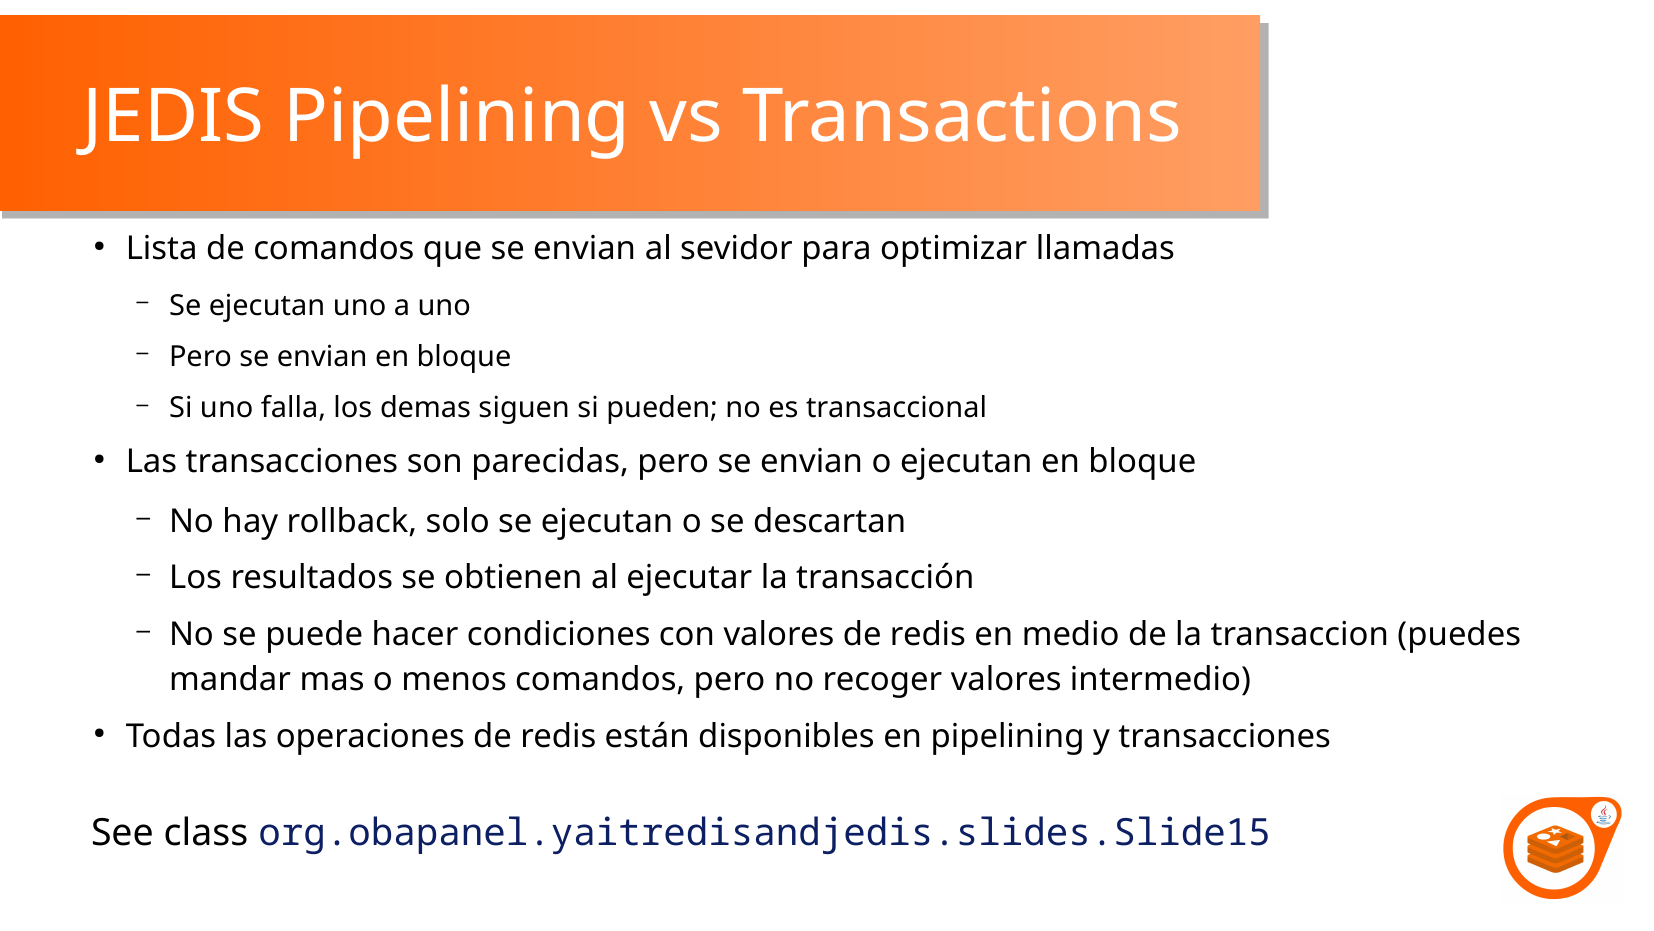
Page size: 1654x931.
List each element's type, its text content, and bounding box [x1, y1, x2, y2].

list Lista de comandos que se envian al sevidor para optimizar llamadas Se ejecutan uno a uno Pero se envian en bloque Si uno falla, los demas siguen si pueden; no es transaccional Las transacciones son parecidas, pero se envian o ejecutan en bloque No hay rollback, solo se ejecutan o se descartan Los resultados se obtienen al ejecutar la transacción No se puede hacer condiciones con valores de redis en medio de la transaccion (puedes mandar mas o menos comandos, pero no recoger valores intermedio) Todas las operaciones de redis están disponibles en pipelining y transacciones [82, 224, 1571, 764]
picture [1500, 794, 1625, 903]
title JEDIS Pipelining vs Transactions [82, 35, 1235, 189]
text_box See class org.obapanel.yaitredisandjedis.slides.Slide15 [76, 798, 1111, 856]
